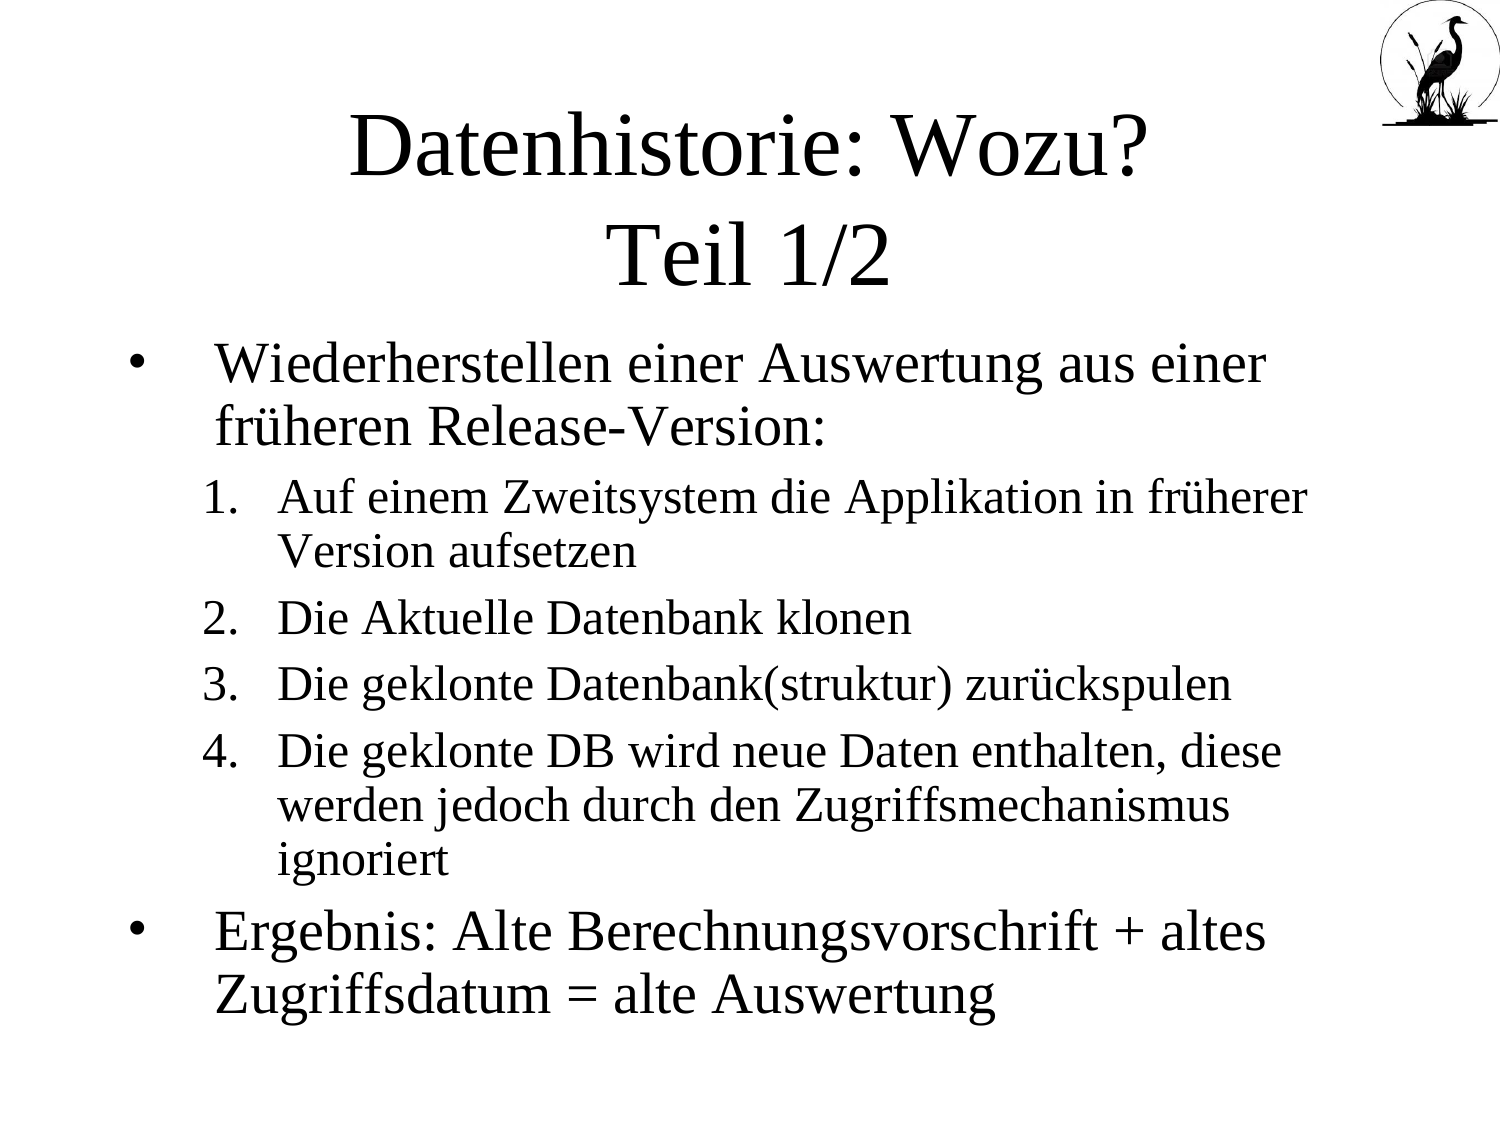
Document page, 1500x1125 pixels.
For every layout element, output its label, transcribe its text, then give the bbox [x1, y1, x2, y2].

title Datenhistorie: Wozu? Teil 1/2 [112, 76, 1388, 312]
list Wiederherstellen einer Auswertung aus einer früheren Release-Version: Auf einem Zweitsystem die Applikation in früherer Version aufsetzen Die Aktuelle Datenbank klonen Die geklonte Datenbank(struktur) zurückspulen Die geklonte DB wird neue Daten enthalten, diese werden jedoch durch den Zugriffsmechanismus ignoriert Ergebnis: Alte Berechnungsvorschrift + altes Zugriffsdatum = alte Auswertung [112, 324, 1388, 1035]
picture [1380, 0, 1500, 126]
